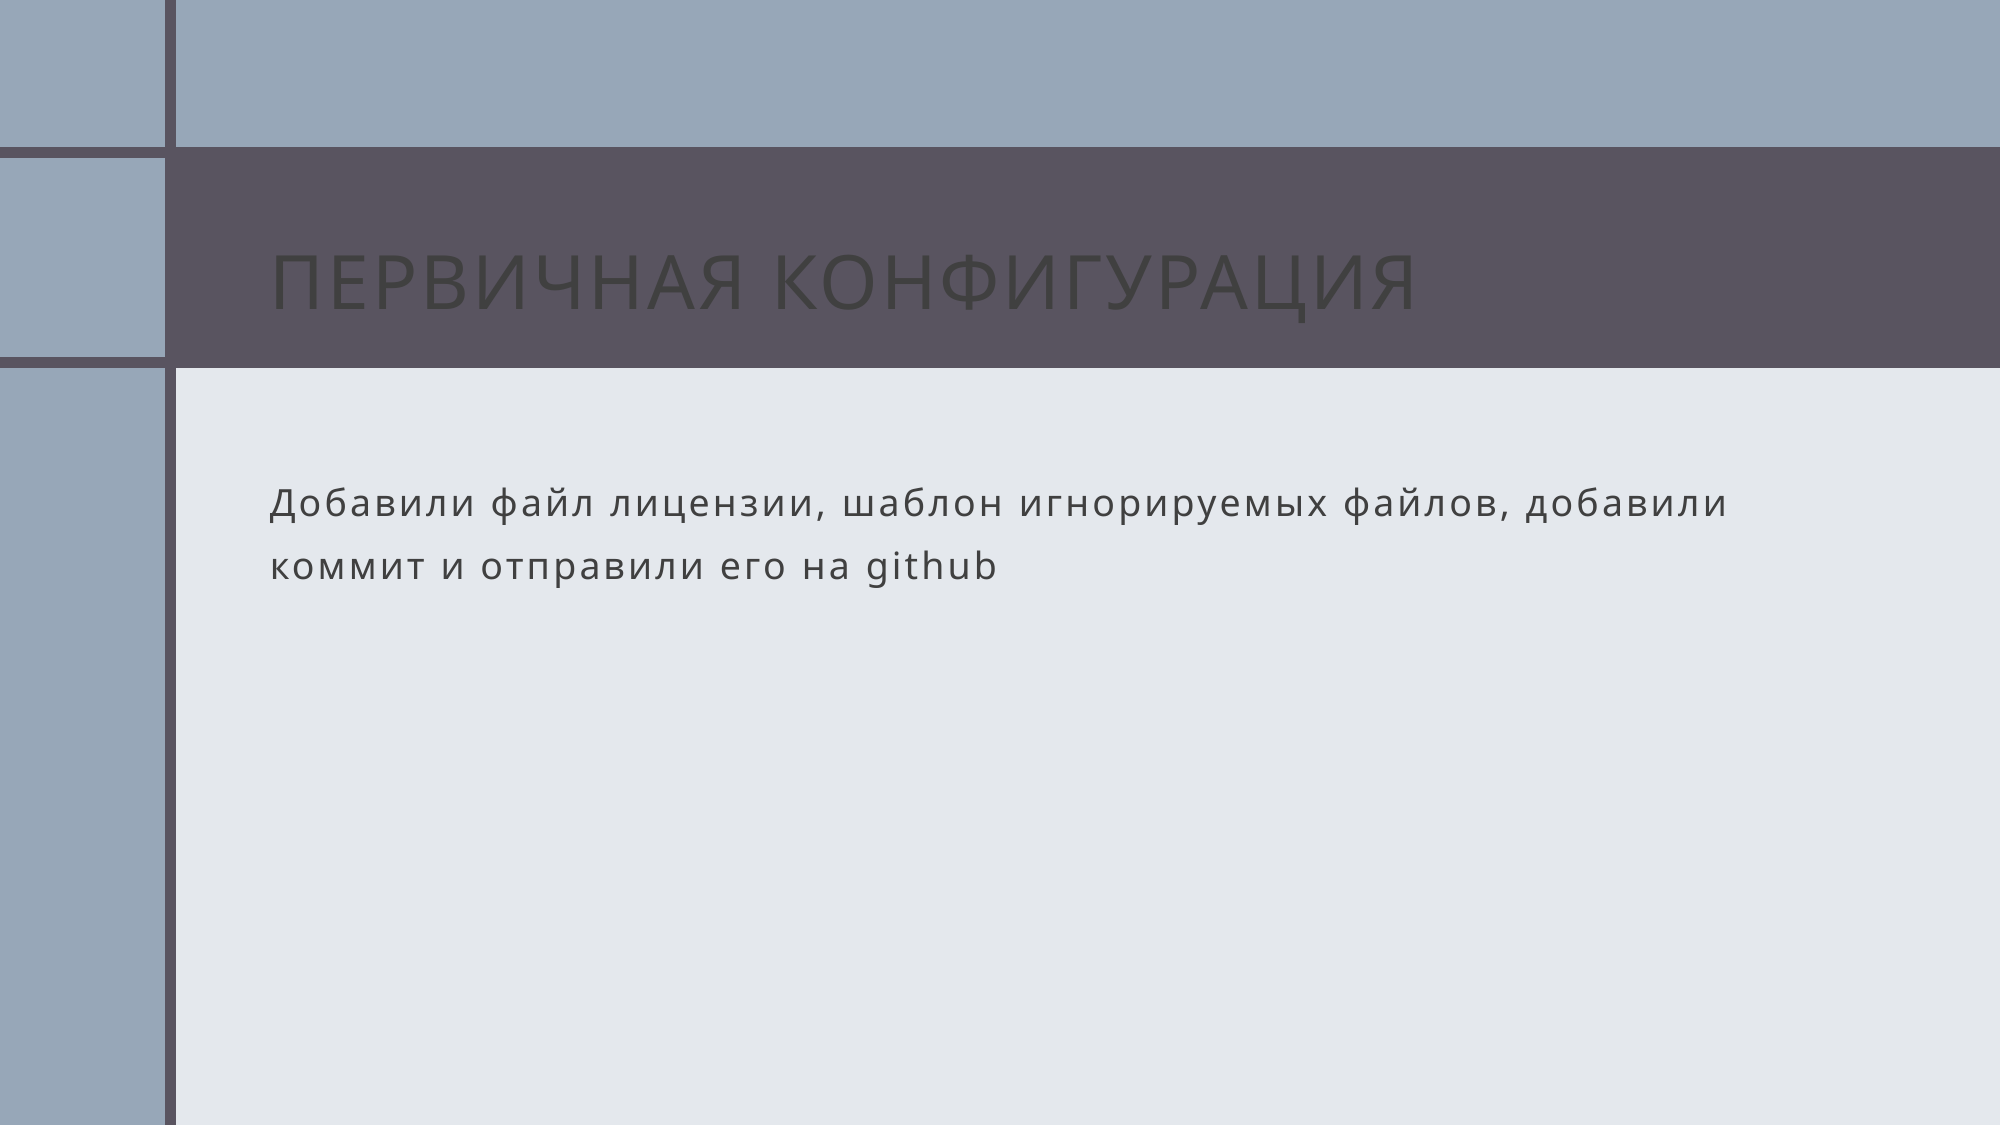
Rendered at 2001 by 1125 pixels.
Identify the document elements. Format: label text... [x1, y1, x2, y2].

text_box [0, 0, 2000, 1125]
title ПЕРВИЧНАЯ КОНФИГУРАЦИЯ [251, 171, 1895, 341]
list Добавили файл лицензии, шаблон игнорируемых файлов, добавили коммит и отправили его на github [251, 443, 1882, 1006]
